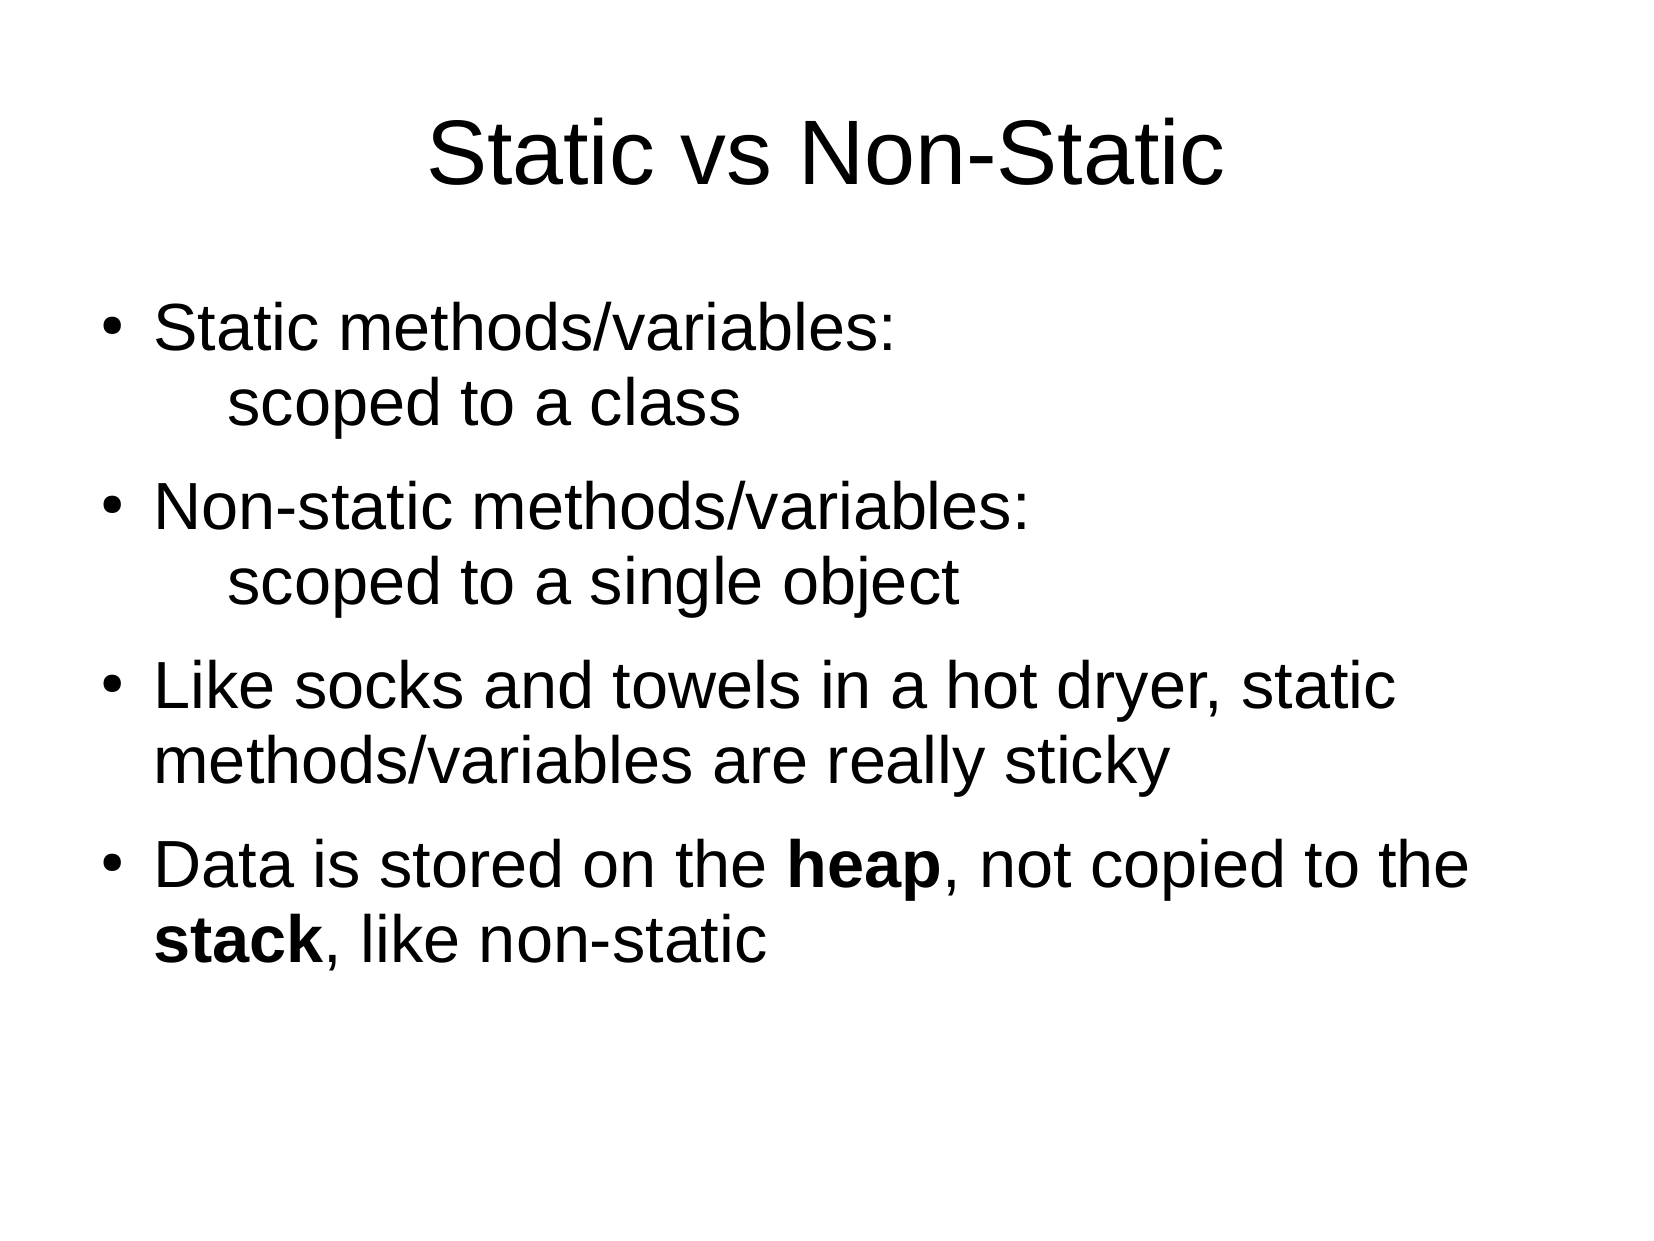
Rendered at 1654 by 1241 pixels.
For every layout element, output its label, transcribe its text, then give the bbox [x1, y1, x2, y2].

title Static vs Non-Static [82, 49, 1571, 257]
list Static methods/variables: scoped to a class Non-static methods/variables: scoped to a single object Like socks and towels in a hot dryer, static methods/variables are really sticky Data is stored on the heap, not copied to the stack, like non-static [82, 290, 1571, 1010]
